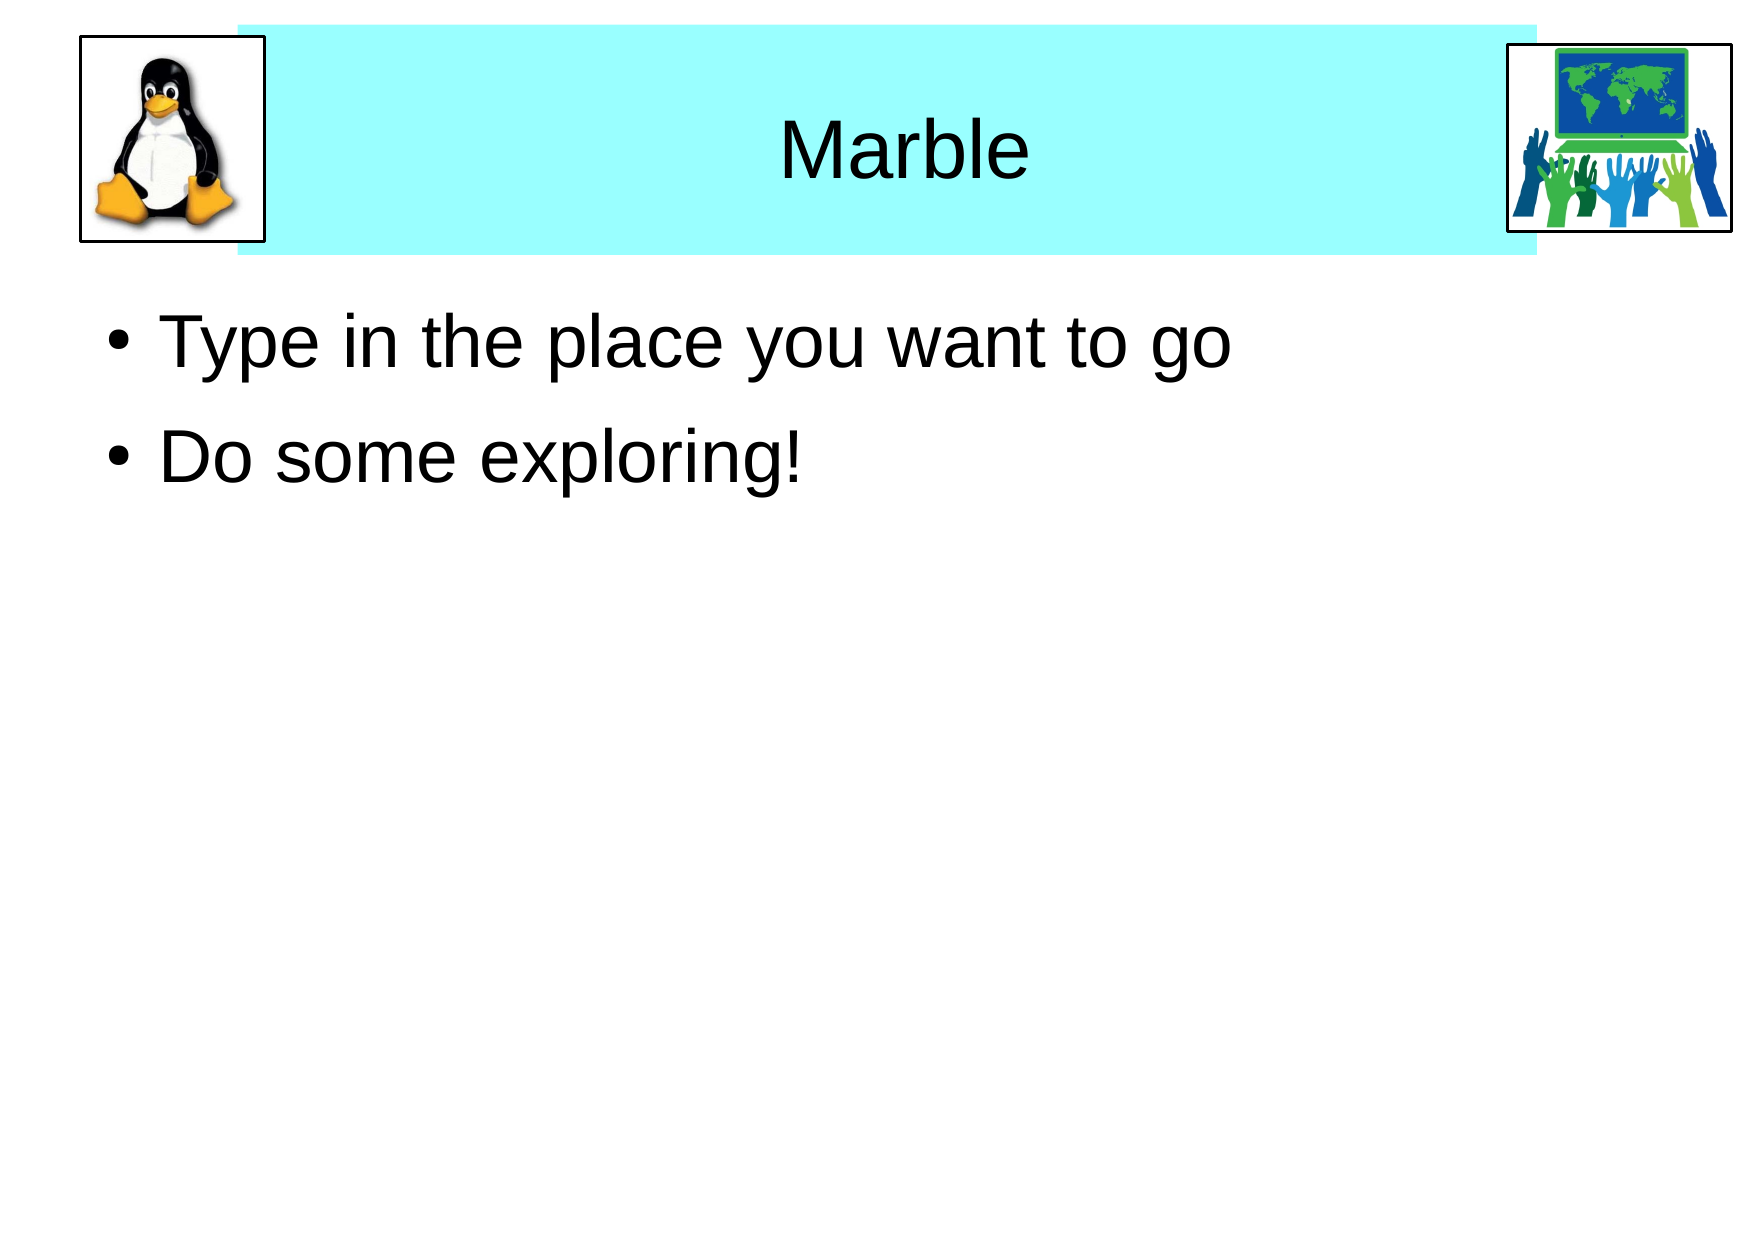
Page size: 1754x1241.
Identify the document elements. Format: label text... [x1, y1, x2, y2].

list Type in the place you want to go Do some exploring! [87, 299, 1667, 1019]
picture [1509, 46, 1730, 230]
title Marble [294, 47, 1516, 252]
picture [82, 38, 263, 240]
